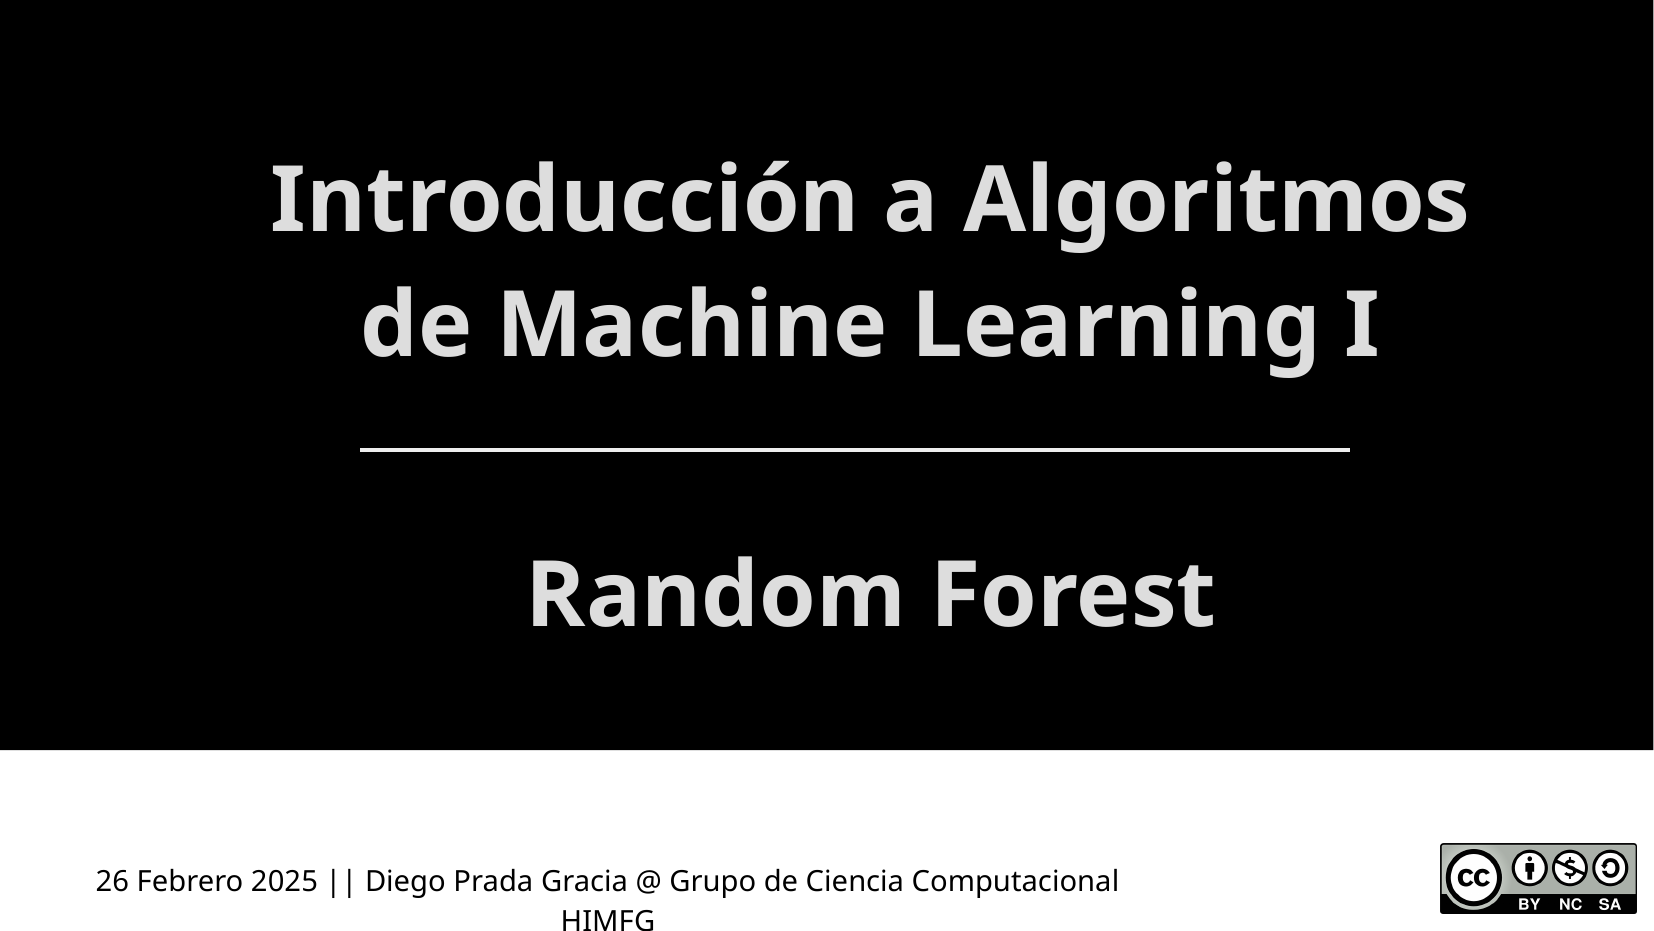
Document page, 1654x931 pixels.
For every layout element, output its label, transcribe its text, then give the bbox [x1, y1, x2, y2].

text_box [0, 0, 1654, 751]
text_box Random Forest [211, 521, 1531, 680]
text_box 26 Febrero 2025 || Diego Prada Gracia @ Grupo de Ciencia Computacional HIMFG [45, 853, 1171, 931]
text_box Introducción a Algoritmos de Machine Learning I [211, 125, 1531, 479]
picture [1440, 843, 1637, 914]
